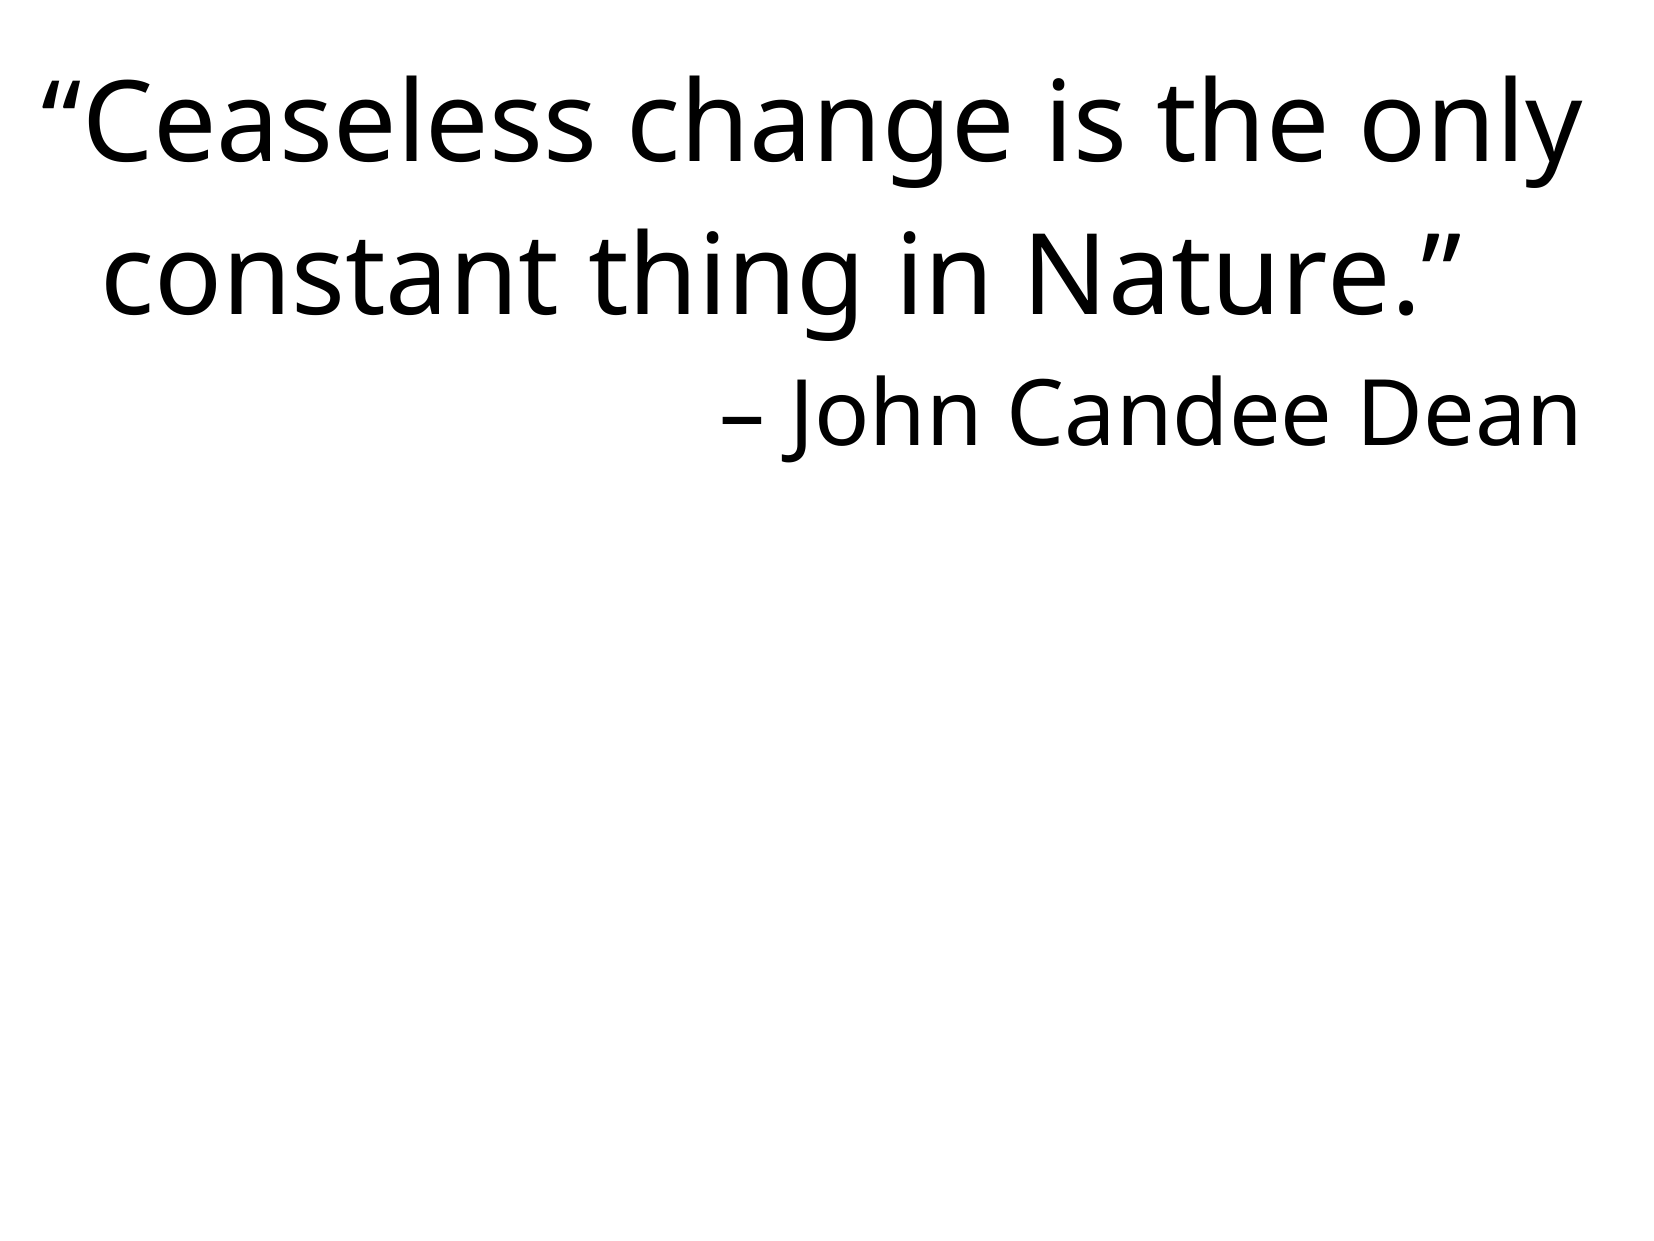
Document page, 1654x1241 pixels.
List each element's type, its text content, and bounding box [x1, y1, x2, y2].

text_box “Ceaseless change is the only constant thing in Nature.” – John Candee Dean [26, 33, 1627, 947]
